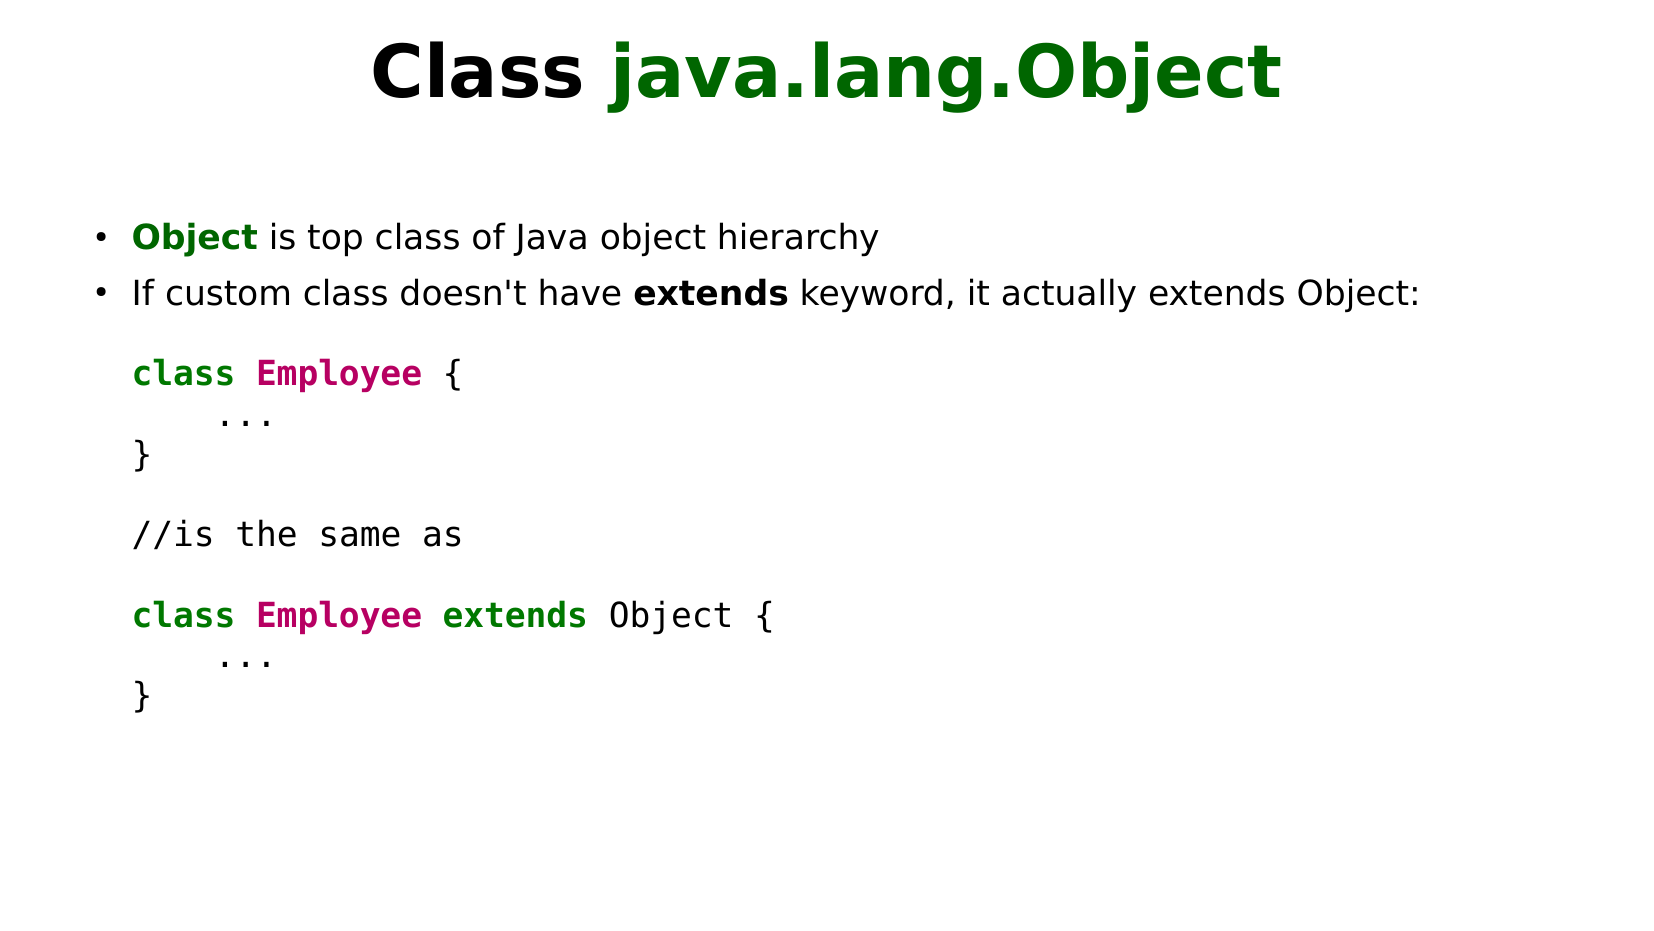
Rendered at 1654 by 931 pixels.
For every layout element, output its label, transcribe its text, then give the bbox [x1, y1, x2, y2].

list Object is top class of Java object hierarchy If custom class doesn't have extends keyword, it actually extends Object: class Employee { ... } //is the same as class Employee extends Object { ... } [82, 217, 1538, 758]
title Class java.lang.Object [82, 29, 1571, 200]
